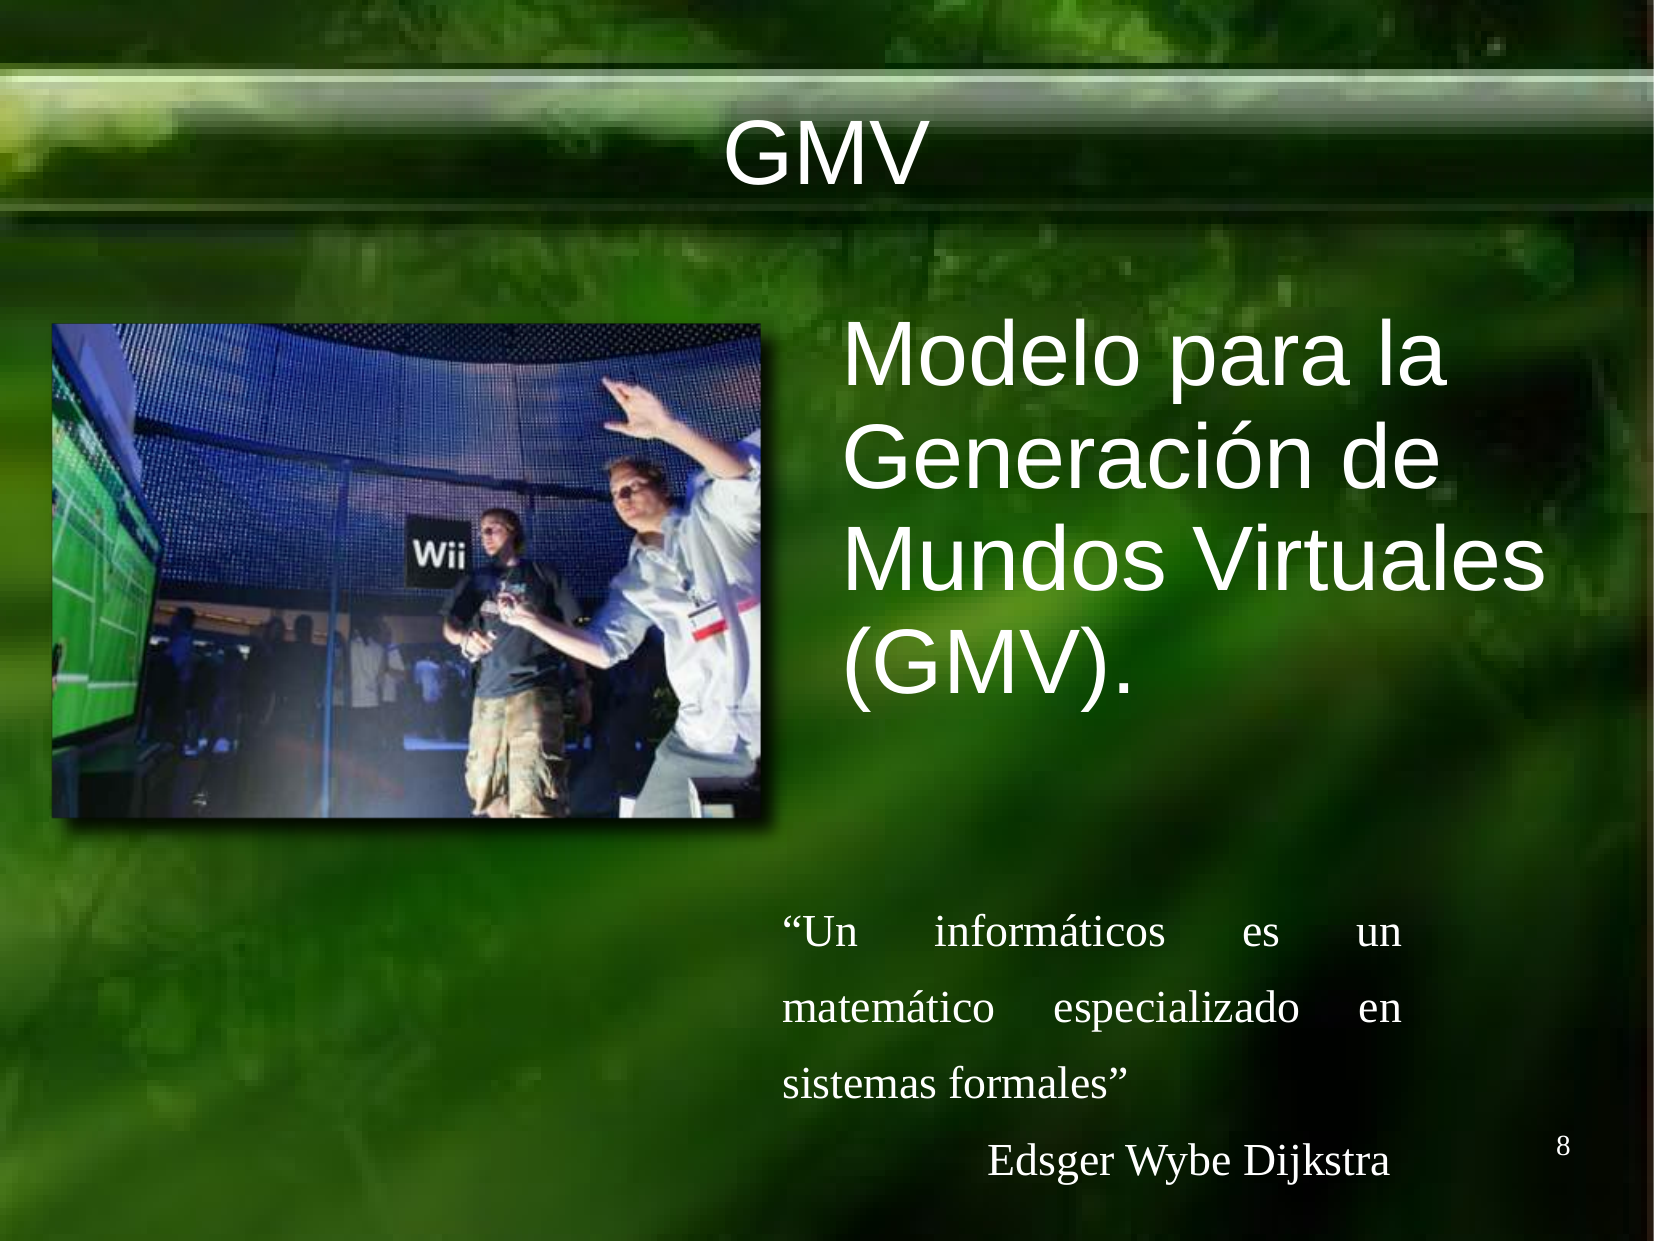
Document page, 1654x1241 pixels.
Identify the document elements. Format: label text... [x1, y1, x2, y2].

text_box Modelo para la Generación de Mundos Virtuales (GMV). [826, 295, 1654, 739]
picture [0, 0, 1654, 1241]
title GMV [82, 56, 1571, 250]
text_box “Un informáticos es un matemático especializado en sistemas formales” Edsger Wybe Dijkstra [767, 885, 1418, 1180]
